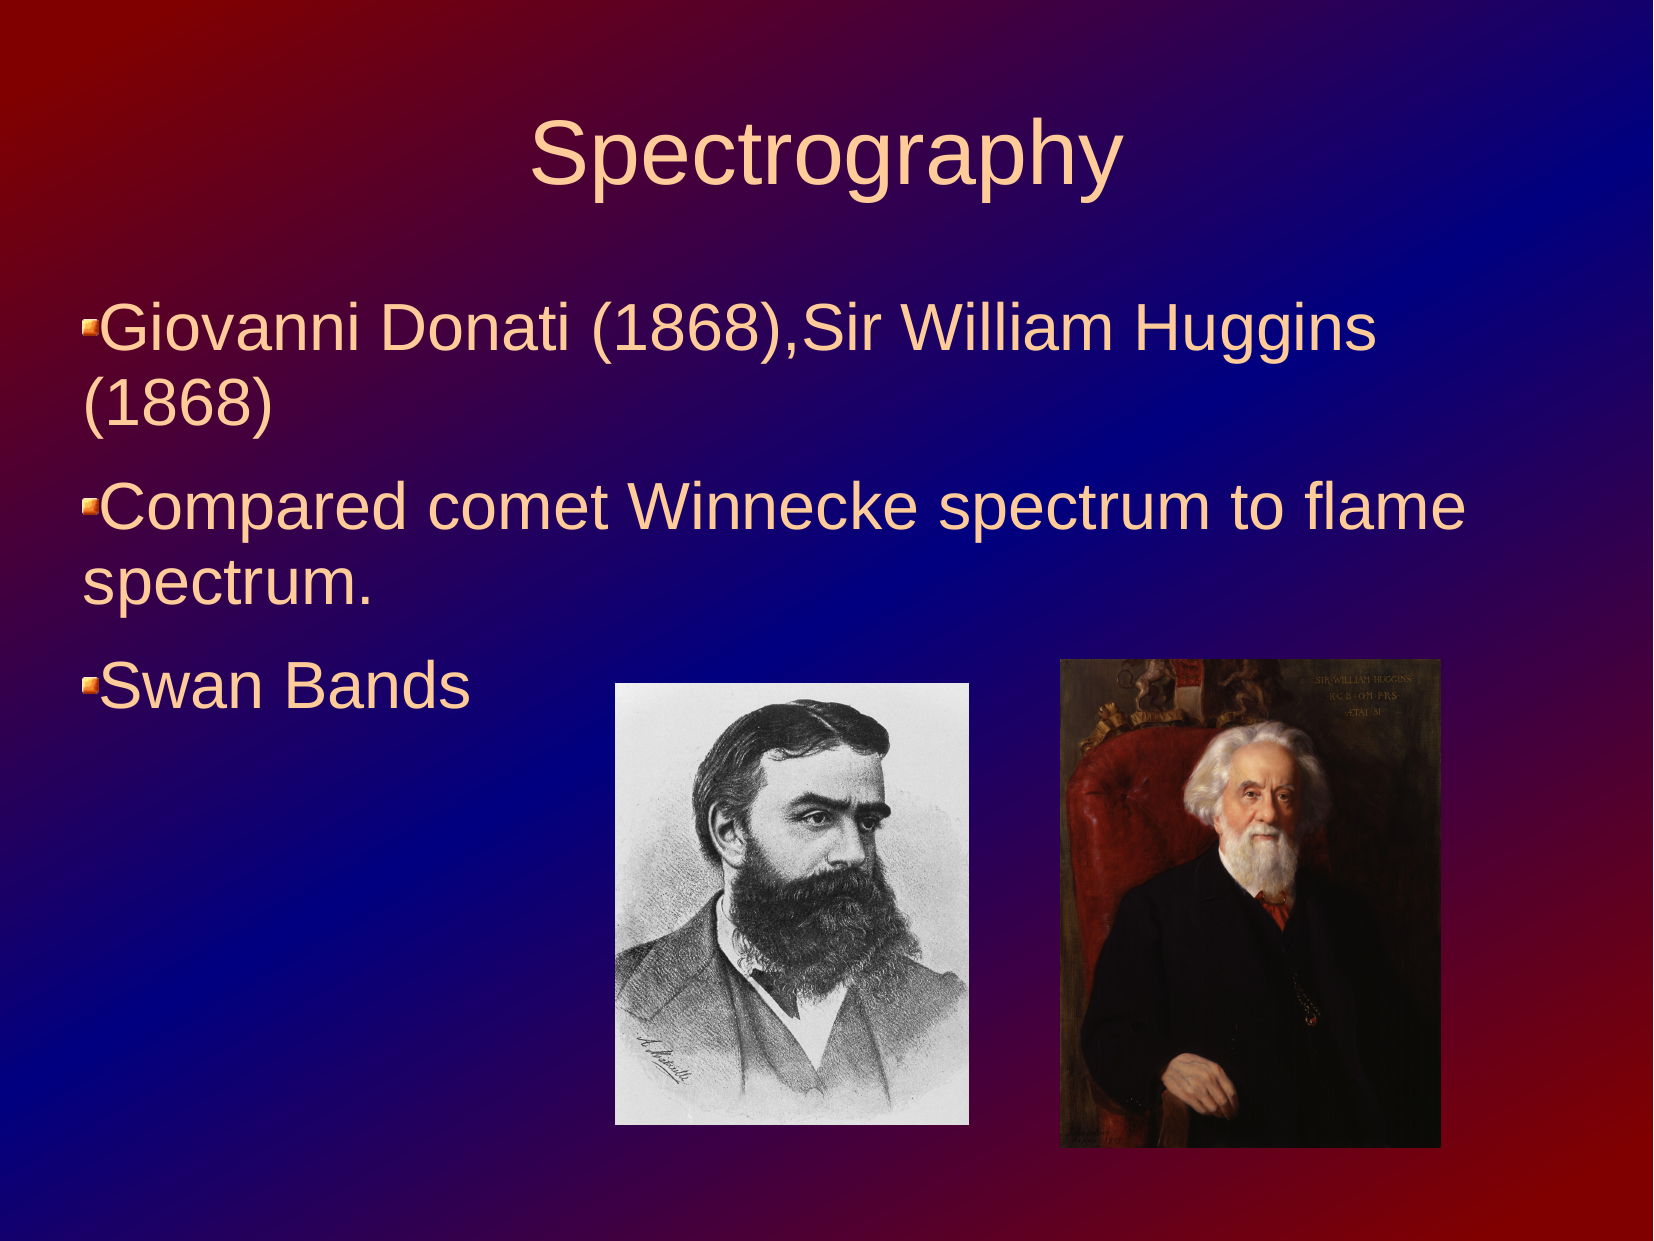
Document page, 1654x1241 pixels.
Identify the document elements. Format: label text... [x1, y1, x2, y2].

list Giovanni Donati (1868),Sir William Huggins (1868) Compared comet Winnecke spectrum to flame spectrum. Swan Bands [82, 290, 1538, 1010]
picture [615, 683, 969, 1126]
picture [1060, 659, 1441, 1148]
title Spectrography [82, 49, 1571, 257]
